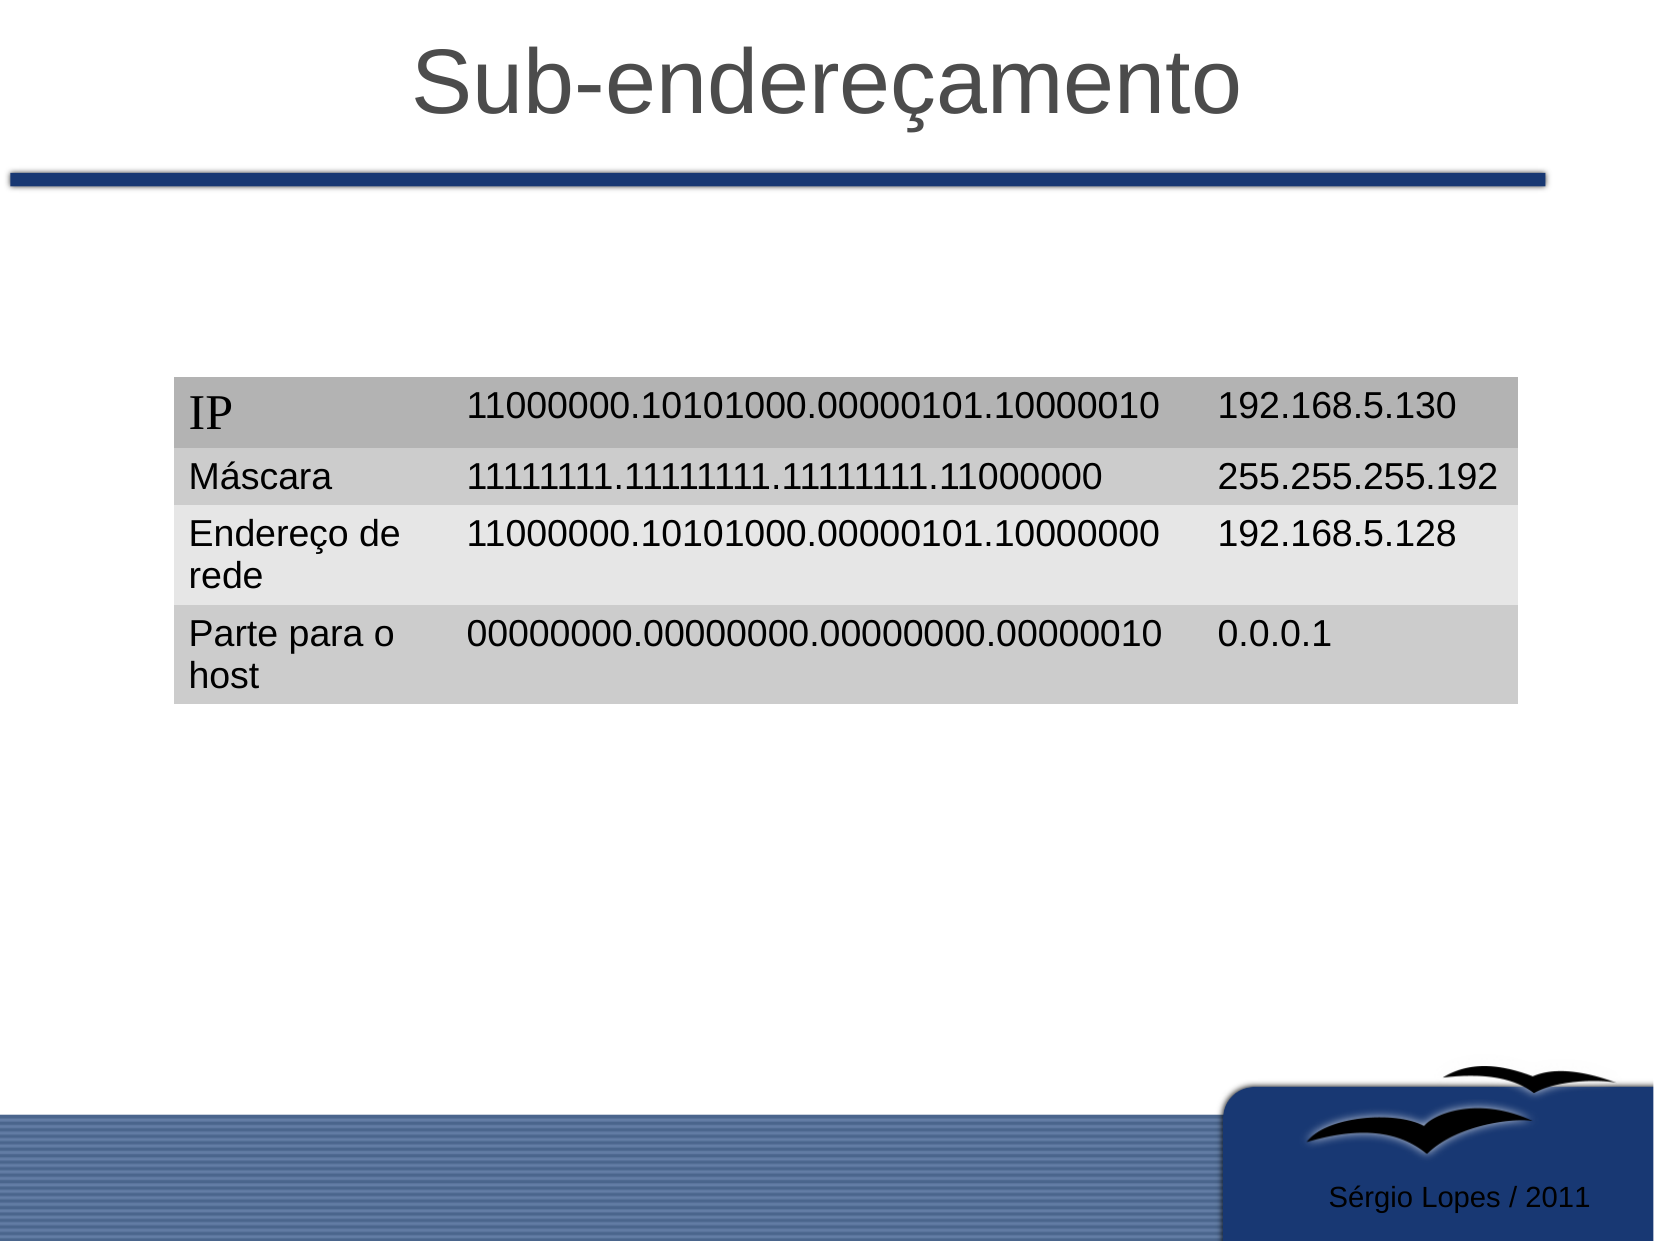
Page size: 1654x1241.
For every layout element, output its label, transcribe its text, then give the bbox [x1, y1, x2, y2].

table_cell 00000000.00000000.00000000.00000010 [452, 605, 1203, 704]
table_cell 255.255.255.192 [1203, 448, 1518, 505]
table_header 192.168.5.130 [1203, 377, 1518, 448]
table_cell Máscara [174, 448, 452, 505]
table_cell 192.168.5.128 [1203, 505, 1518, 605]
table_cell Parte para o host [174, 605, 452, 704]
text_box Sérgio Lopes / 2011 [1328, 1181, 1588, 1214]
table_header 11000000.10101000.00000101.10000010 [452, 377, 1203, 448]
table_cell 11111111.11111111.11111111.11000000 [452, 448, 1203, 505]
table_cell Endereço de rede [174, 505, 452, 605]
table_cell 11000000.10101000.00000101.10000000 [452, 505, 1203, 605]
picture [0, 0, 1654, 1241]
title Sub-endereçamento [121, 0, 1534, 164]
table_cell 0.0.0.1 [1203, 605, 1518, 704]
table_header IP [174, 377, 452, 448]
